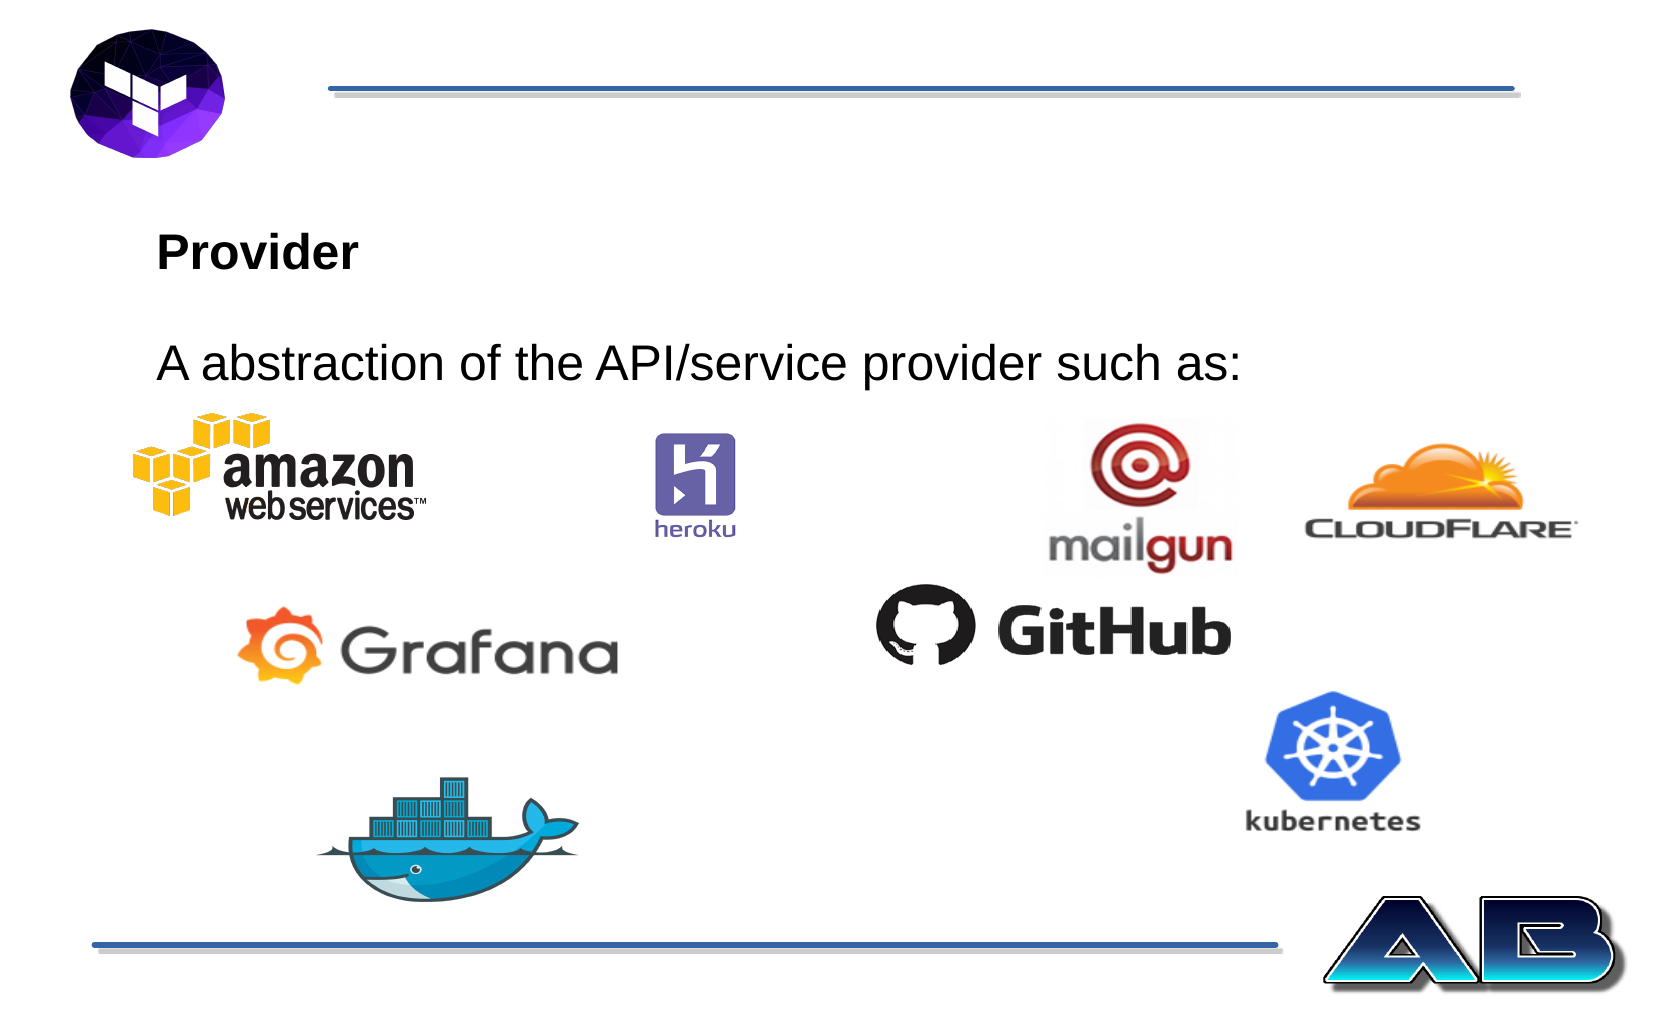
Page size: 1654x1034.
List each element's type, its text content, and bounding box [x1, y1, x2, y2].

picture [316, 777, 579, 902]
picture [846, 414, 1444, 849]
picture [200, 565, 654, 725]
picture [610, 414, 780, 556]
picture [70, 29, 225, 158]
text_box Provider A abstraction of the API/service provider such as: [141, 216, 1583, 481]
picture [1322, 896, 1630, 996]
picture [1289, 364, 1595, 619]
picture [133, 413, 426, 520]
